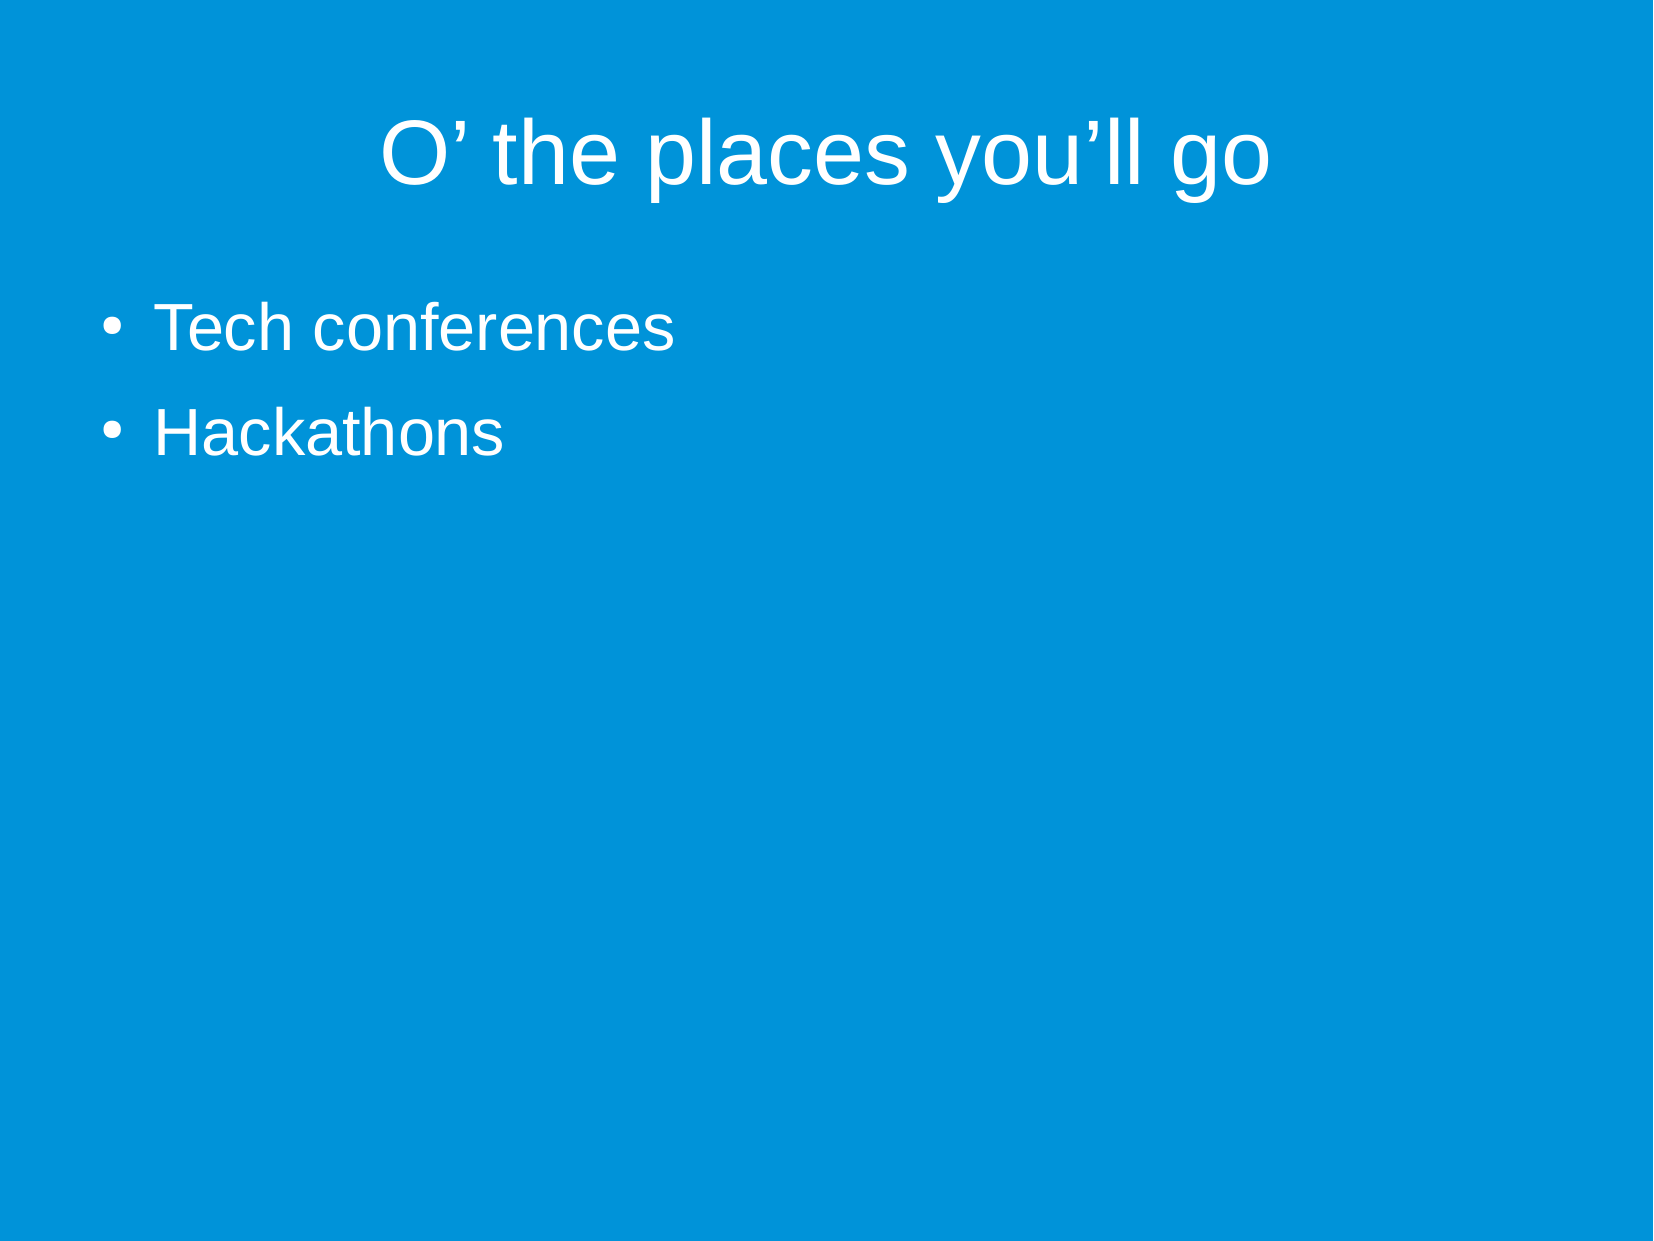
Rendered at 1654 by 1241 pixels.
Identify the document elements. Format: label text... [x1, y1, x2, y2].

list Tech conferences Hackathons [82, 290, 1571, 1010]
title O’ the places you’ll go [82, 49, 1571, 257]
